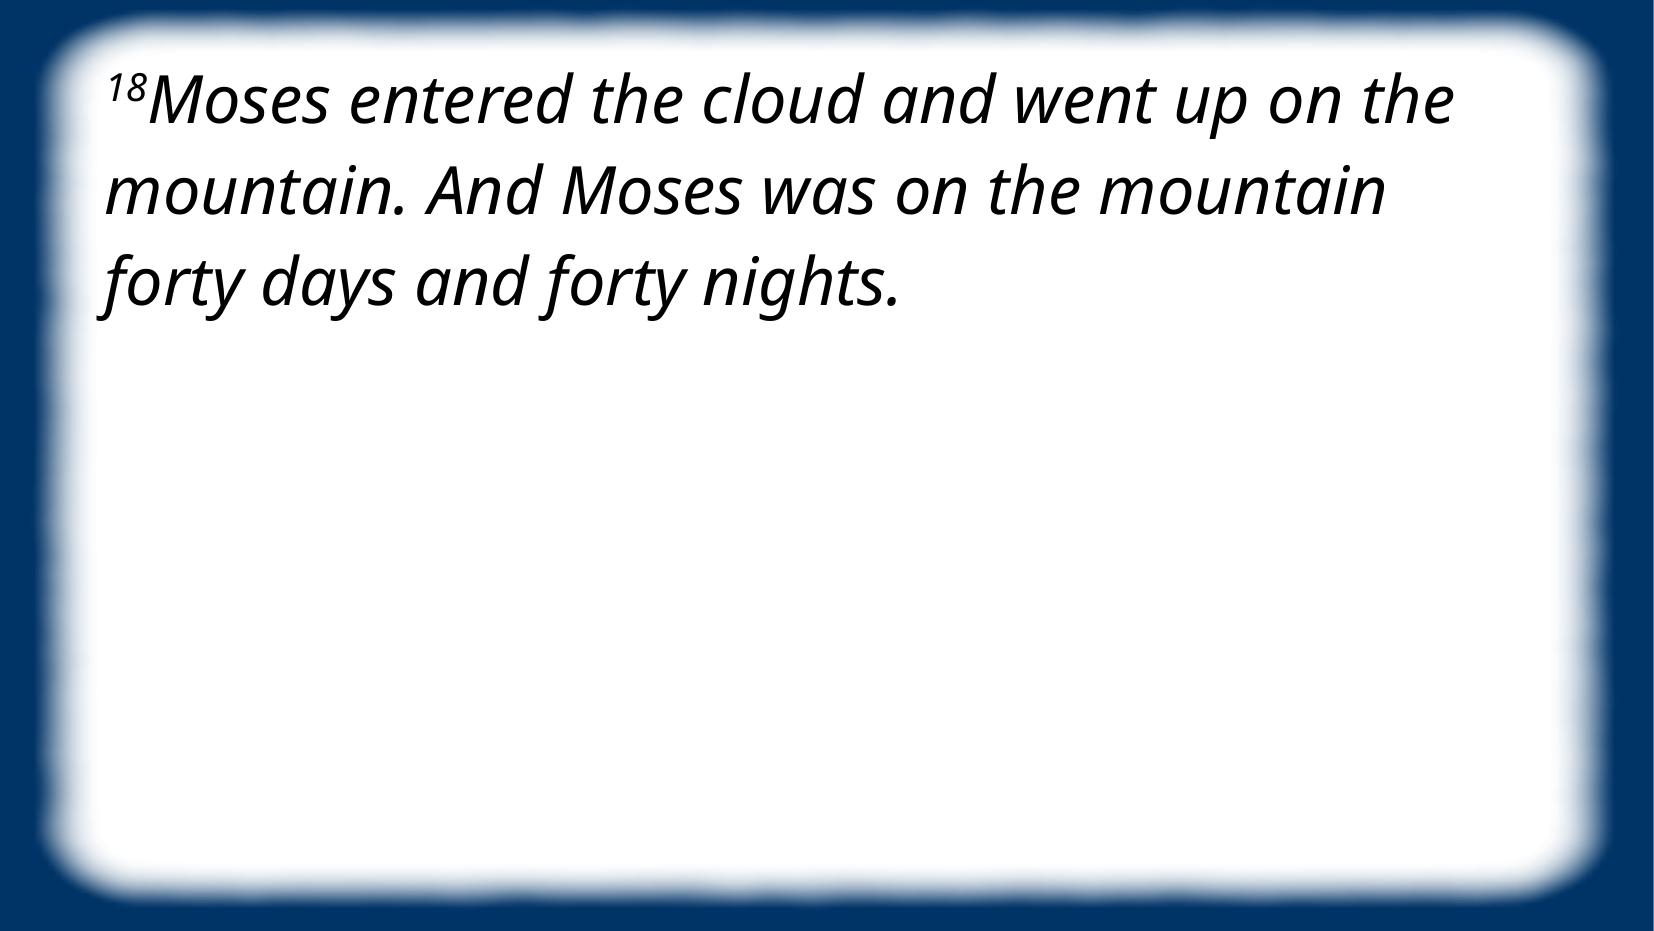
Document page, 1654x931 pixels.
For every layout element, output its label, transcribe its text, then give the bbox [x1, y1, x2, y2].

text_box 18Moses entered the cloud and went up on the mountain. And Moses was on the mountain forty days and forty nights. [90, 45, 1561, 327]
picture [0, 0, 1654, 931]
